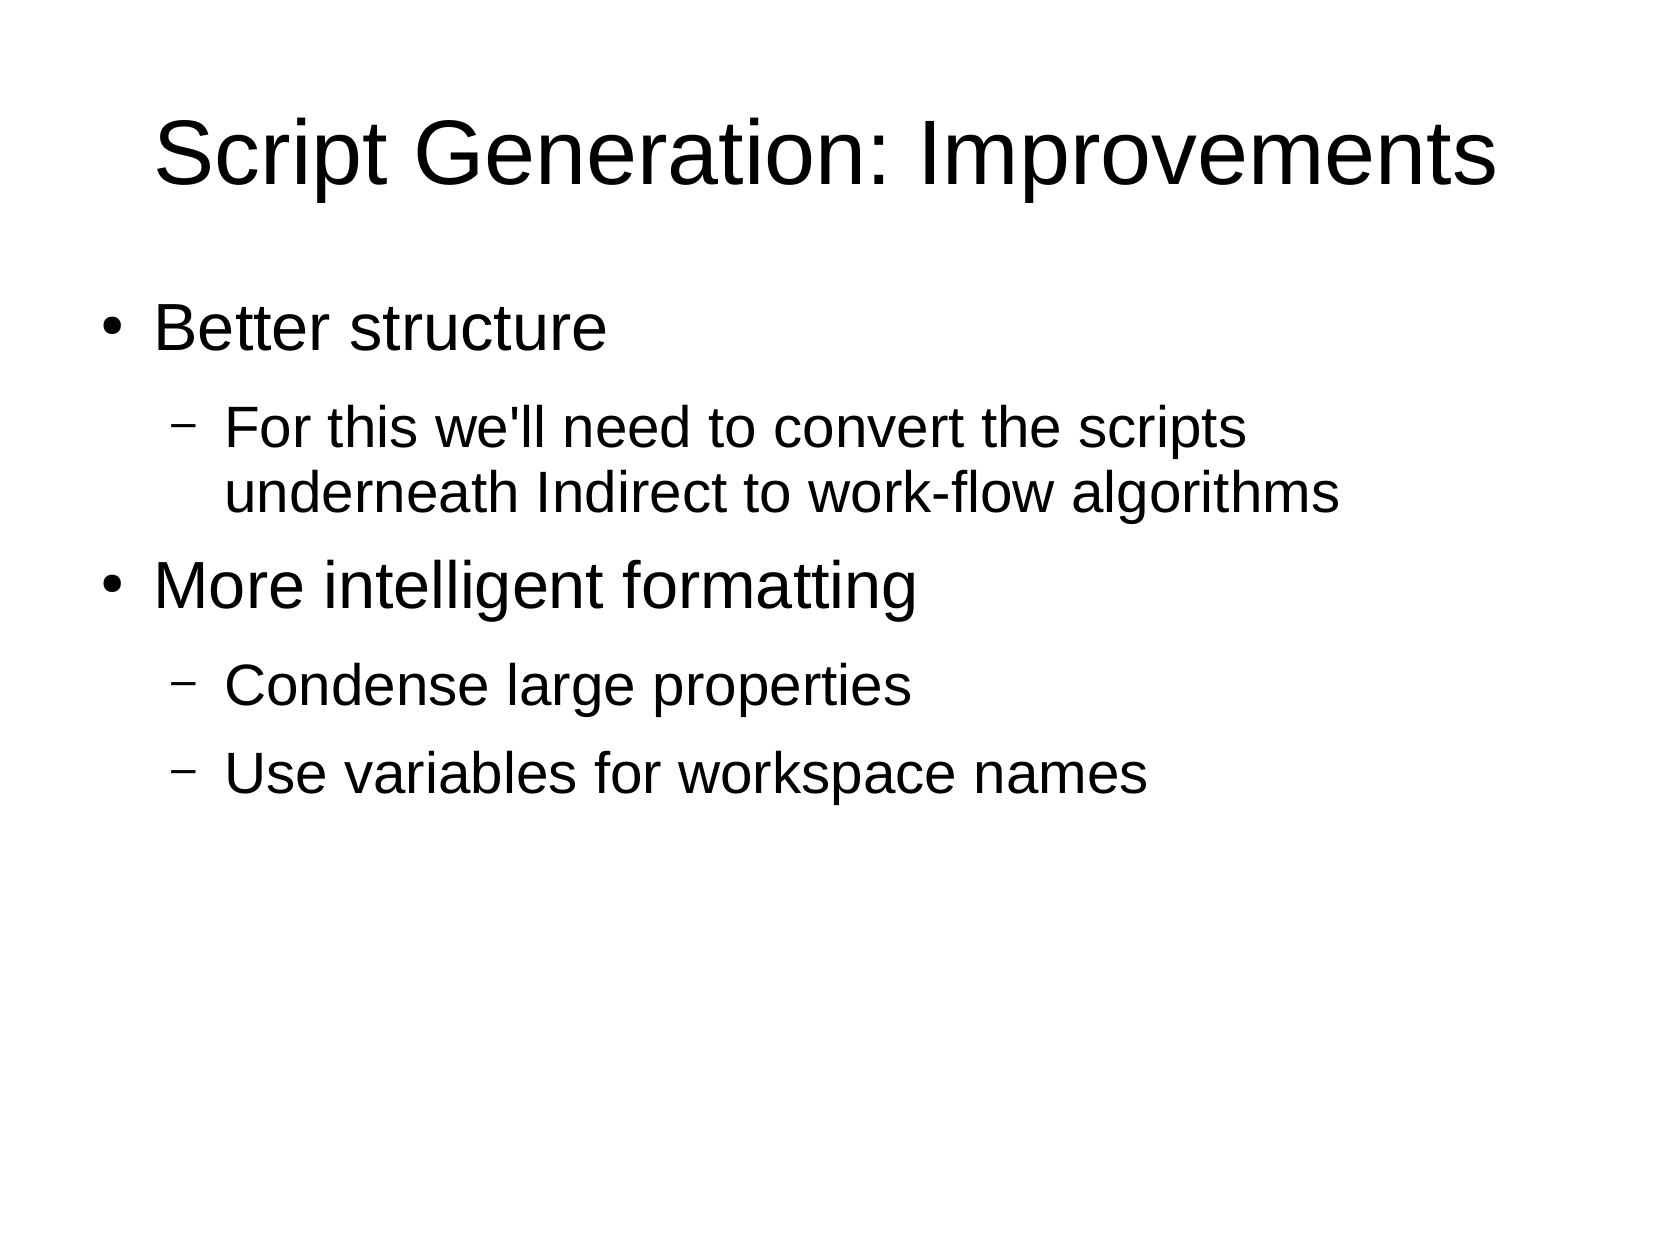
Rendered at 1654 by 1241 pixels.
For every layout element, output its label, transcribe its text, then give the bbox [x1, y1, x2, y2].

title Script Generation: Improvements [82, 49, 1571, 257]
list Better structure For this we'll need to convert the scripts underneath Indirect to work-flow algorithms More intelligent formatting Condense large properties Use variables for workspace names [82, 290, 1538, 1010]
